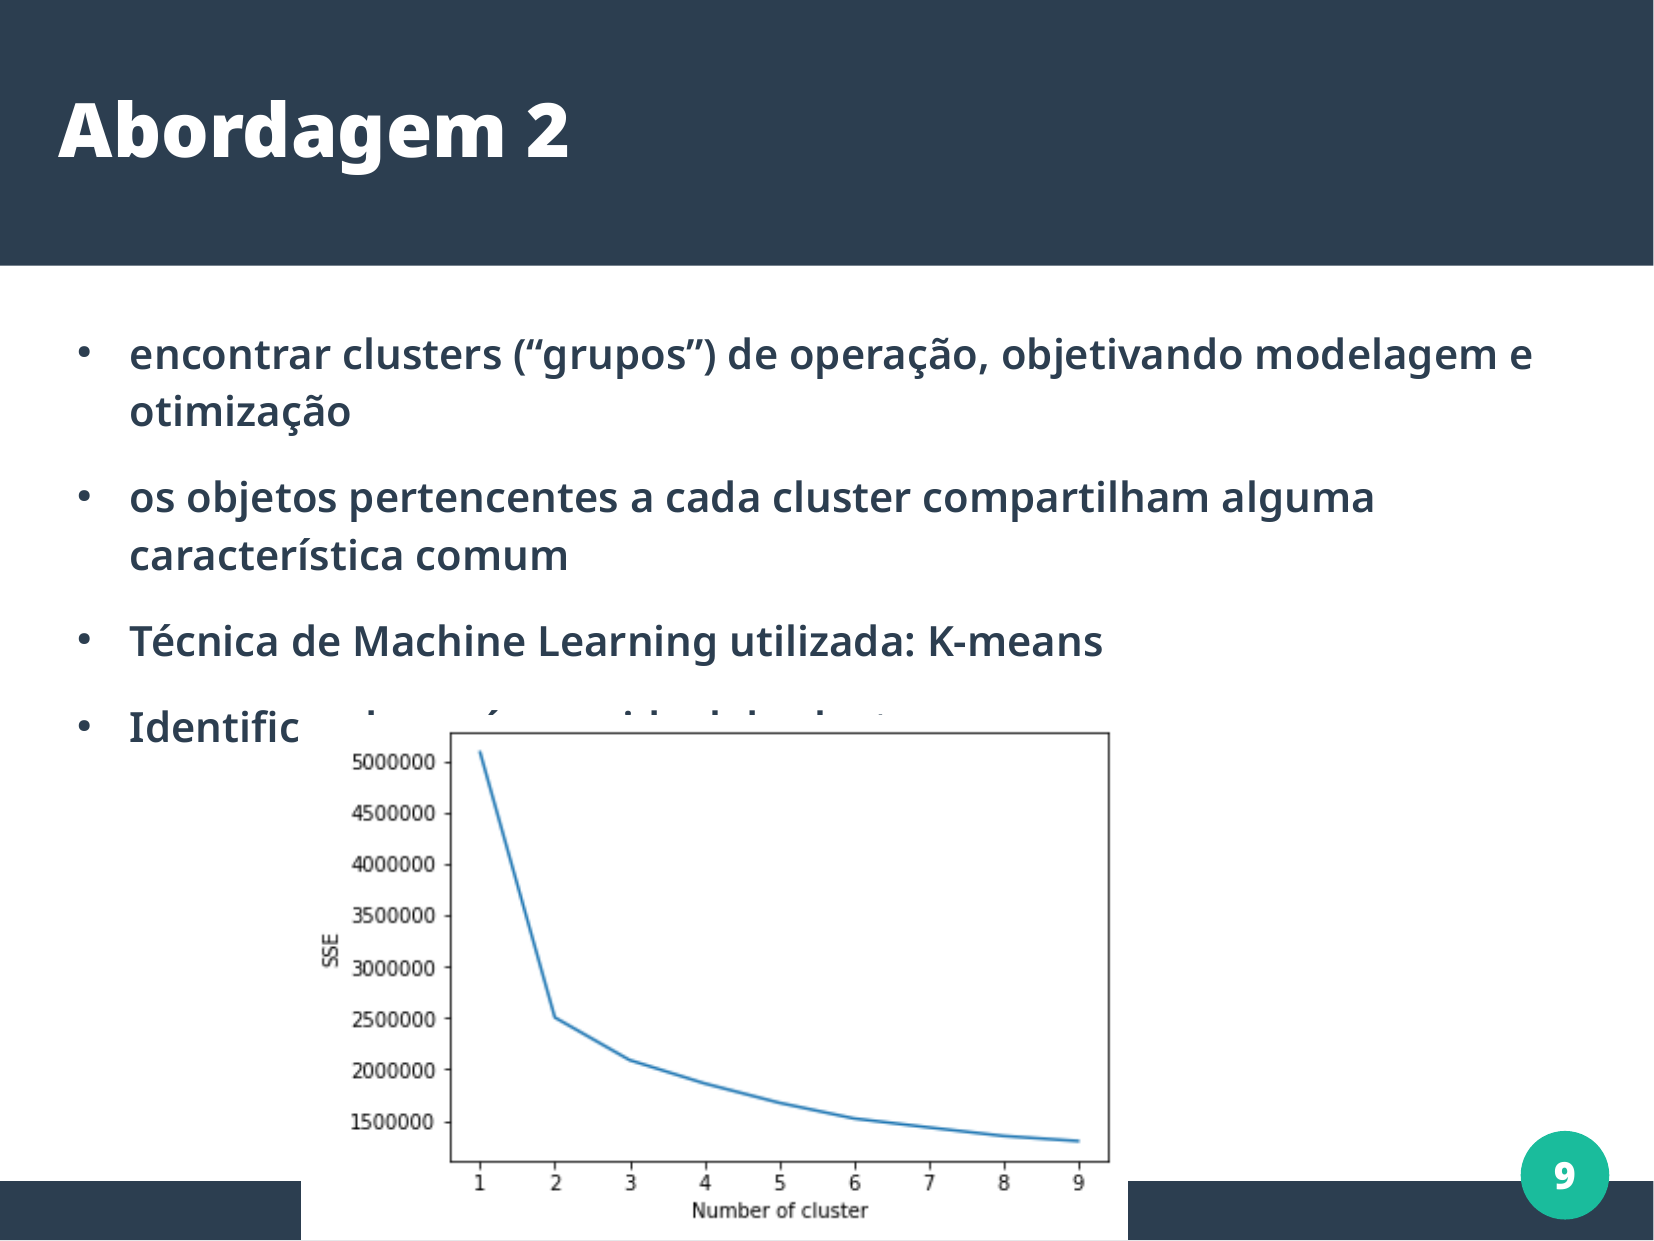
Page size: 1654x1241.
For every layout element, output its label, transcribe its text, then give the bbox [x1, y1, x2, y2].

title Abordagem 2 [59, 49, 1595, 207]
picture [301, 715, 1128, 1240]
list encontrar clusters (“grupos”) de operação, objetivando modelagem e otimização os objetos pertencentes a cada cluster compartilham alguma característica comum Técnica de Machine Learning utilizada: K-means Identificando o número ideal de clusters: [59, 324, 1595, 1152]
